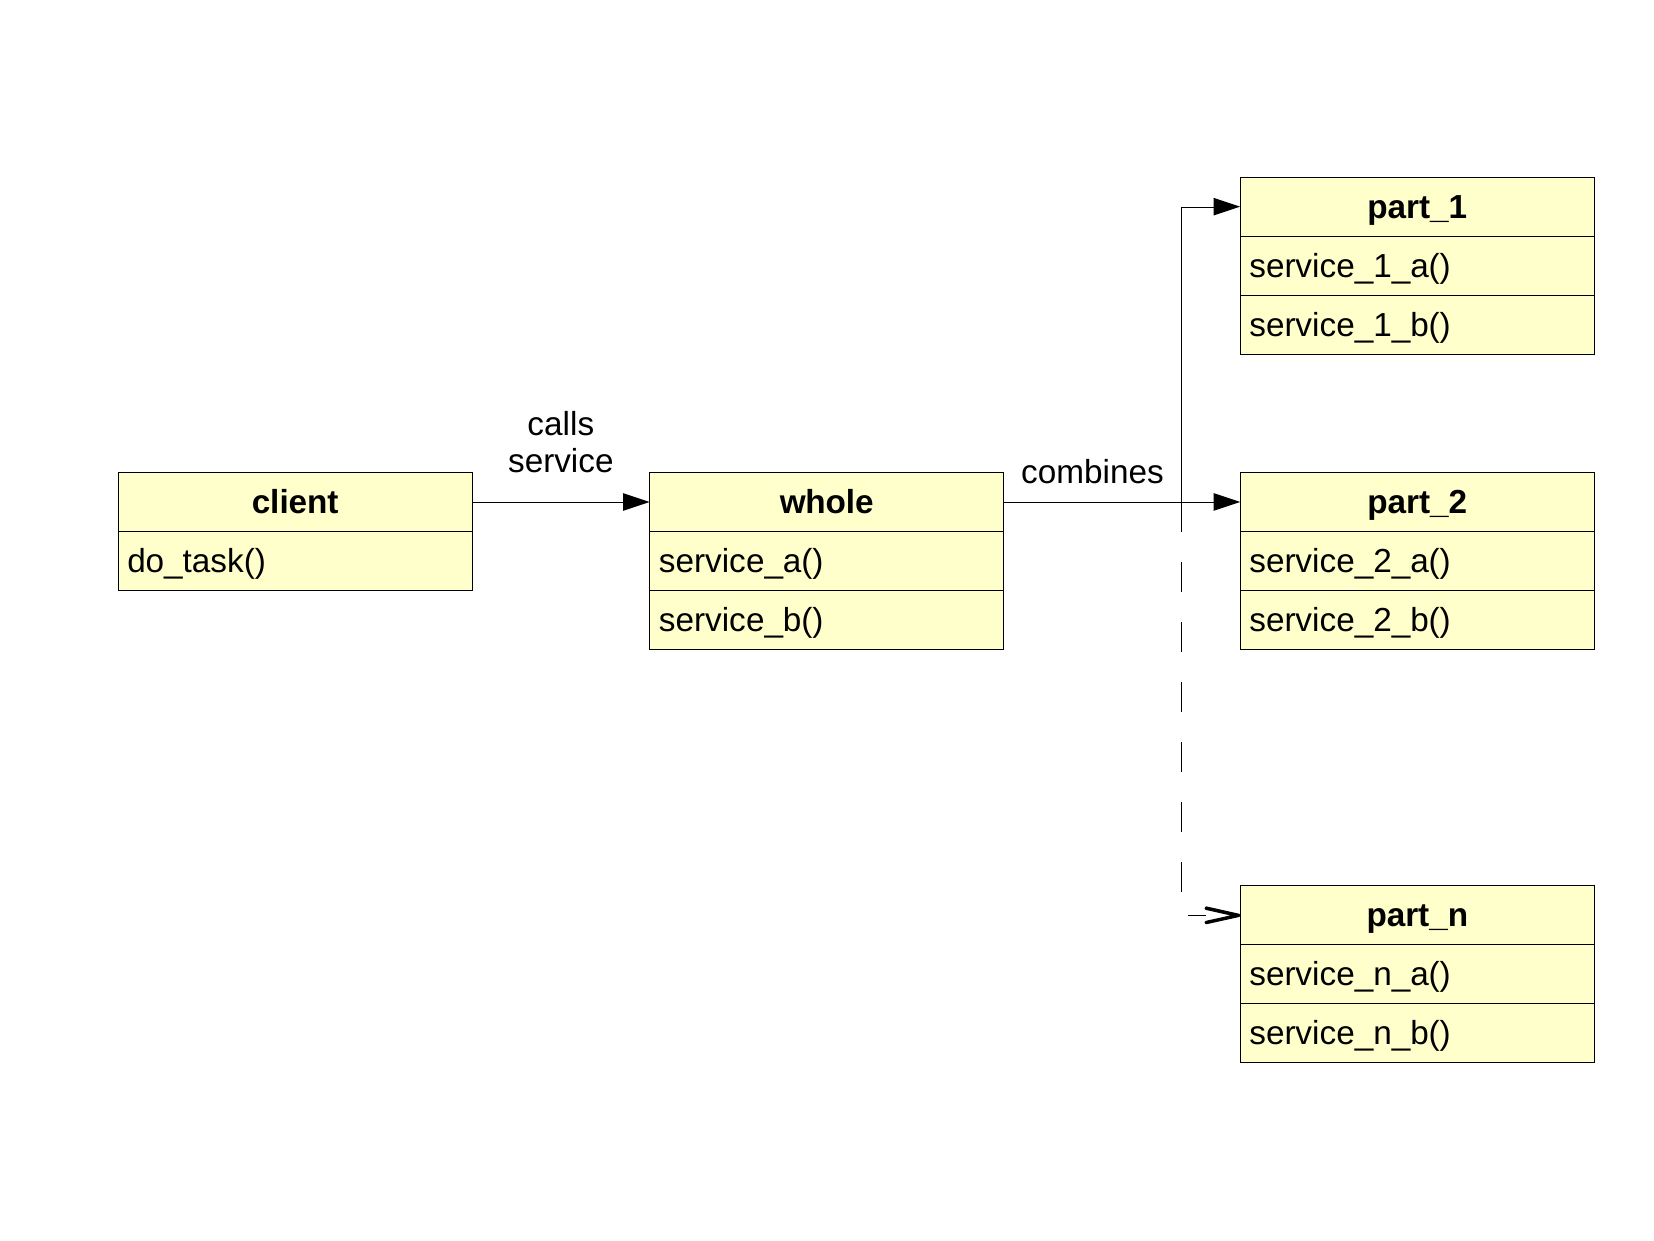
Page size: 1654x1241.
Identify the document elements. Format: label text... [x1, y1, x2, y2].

text_box do_task() [118, 531, 473, 591]
text_box service_n_b() [1240, 1003, 1595, 1063]
text_box service_a() [649, 531, 1004, 590]
text_box part_2 [1240, 472, 1595, 531]
text_box service_1_b() [1240, 295, 1595, 355]
text_box service_b() [649, 590, 1004, 650]
text_box service_2_b() [1240, 590, 1595, 650]
text_box calls service [501, 383, 621, 502]
text_box part_1 [1240, 177, 1595, 236]
text_box client [118, 472, 473, 531]
text_box service_2_a() [1240, 531, 1595, 590]
text_box service_n_a() [1240, 944, 1595, 1003]
text_box combines [1003, 442, 1182, 502]
text_box part_n [1240, 885, 1595, 944]
text_box whole [649, 472, 1004, 531]
text_box service_1_a() [1240, 236, 1595, 295]
